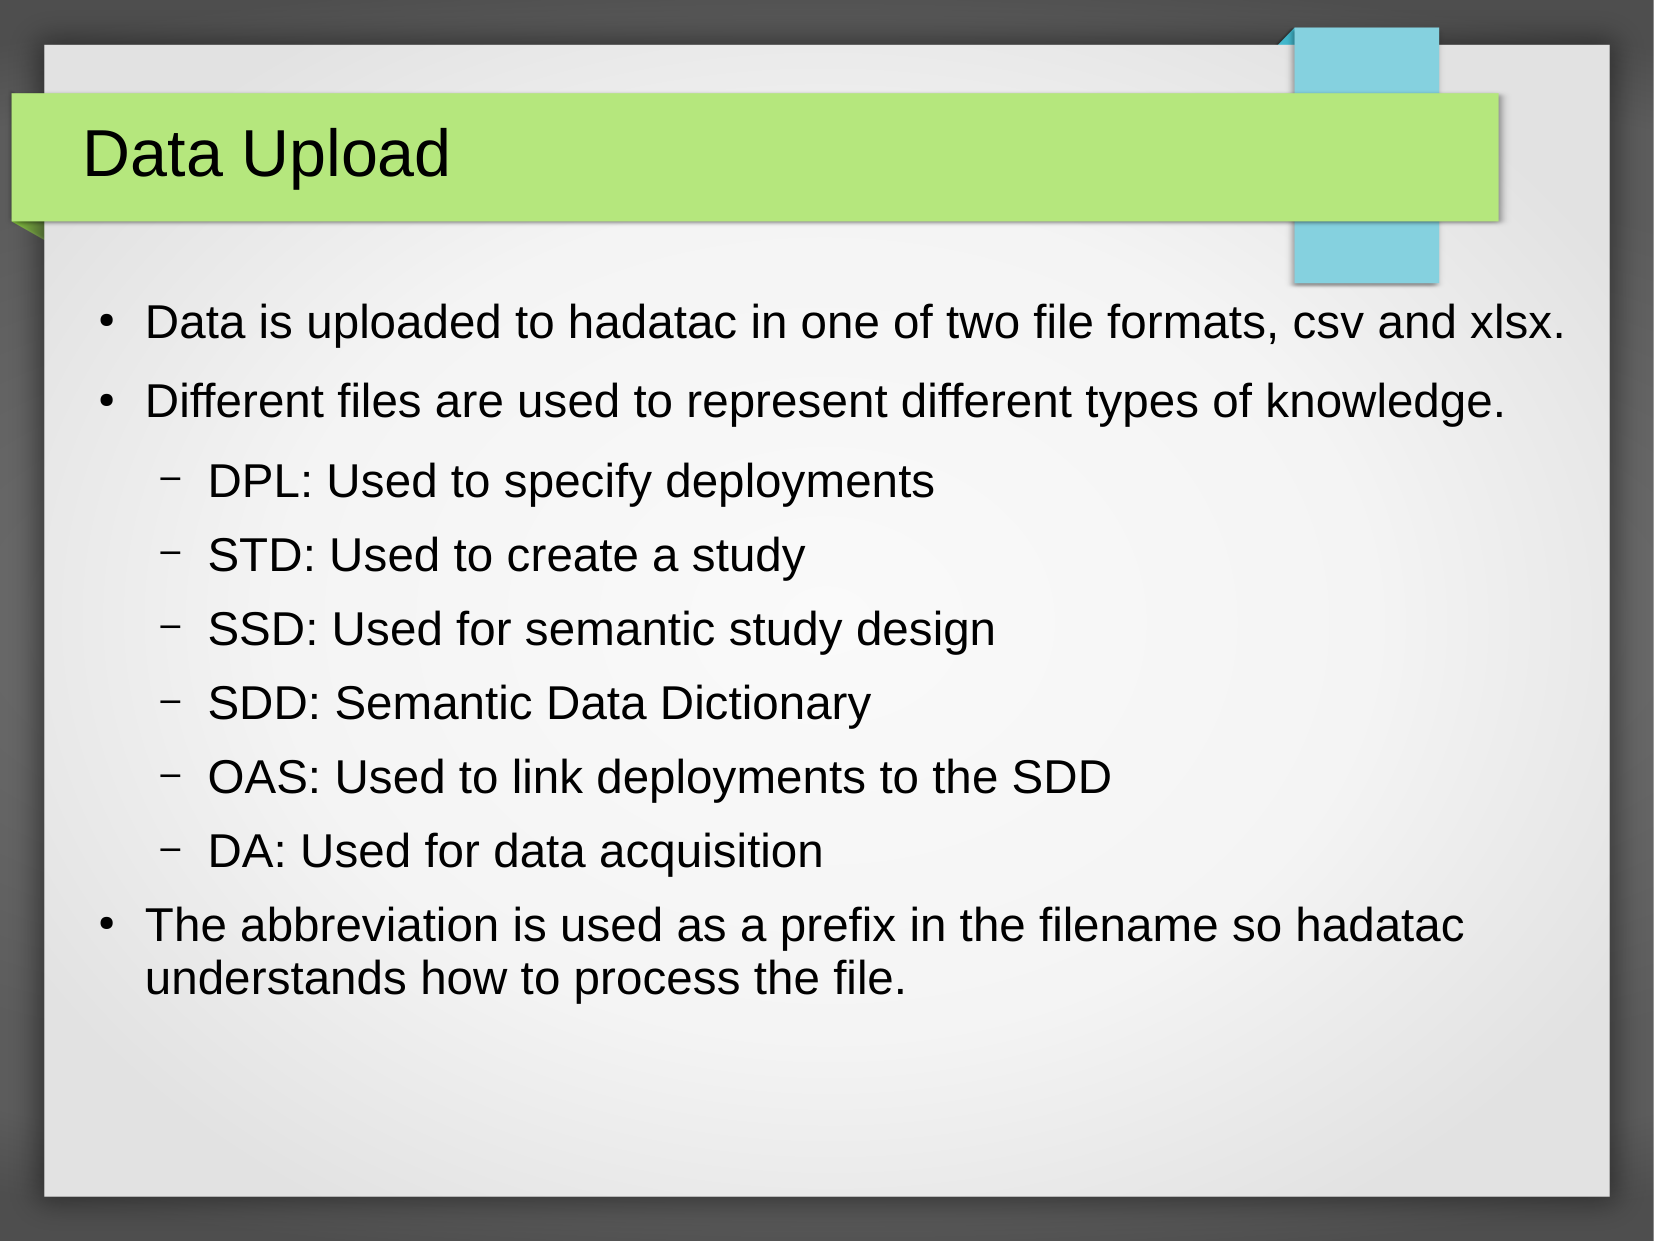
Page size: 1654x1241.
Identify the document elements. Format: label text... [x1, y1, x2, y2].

picture [0, 0, 1654, 1241]
title Data Upload [82, 94, 1264, 213]
list Data is uploaded to hadatac in one of two file formats, csv and xlsx. Different files are used to represent different types of knowledge. DPL: Used to specify deployments STD: Used to create a study SSD: Used for semantic study design SDD: Semantic Data Dictionary OAS: Used to link deployments to the SDD DA: Used for data acquisition The abbreviation is used as a prefix in the filename so hadatac understands how to process the file. [82, 295, 1571, 1015]
